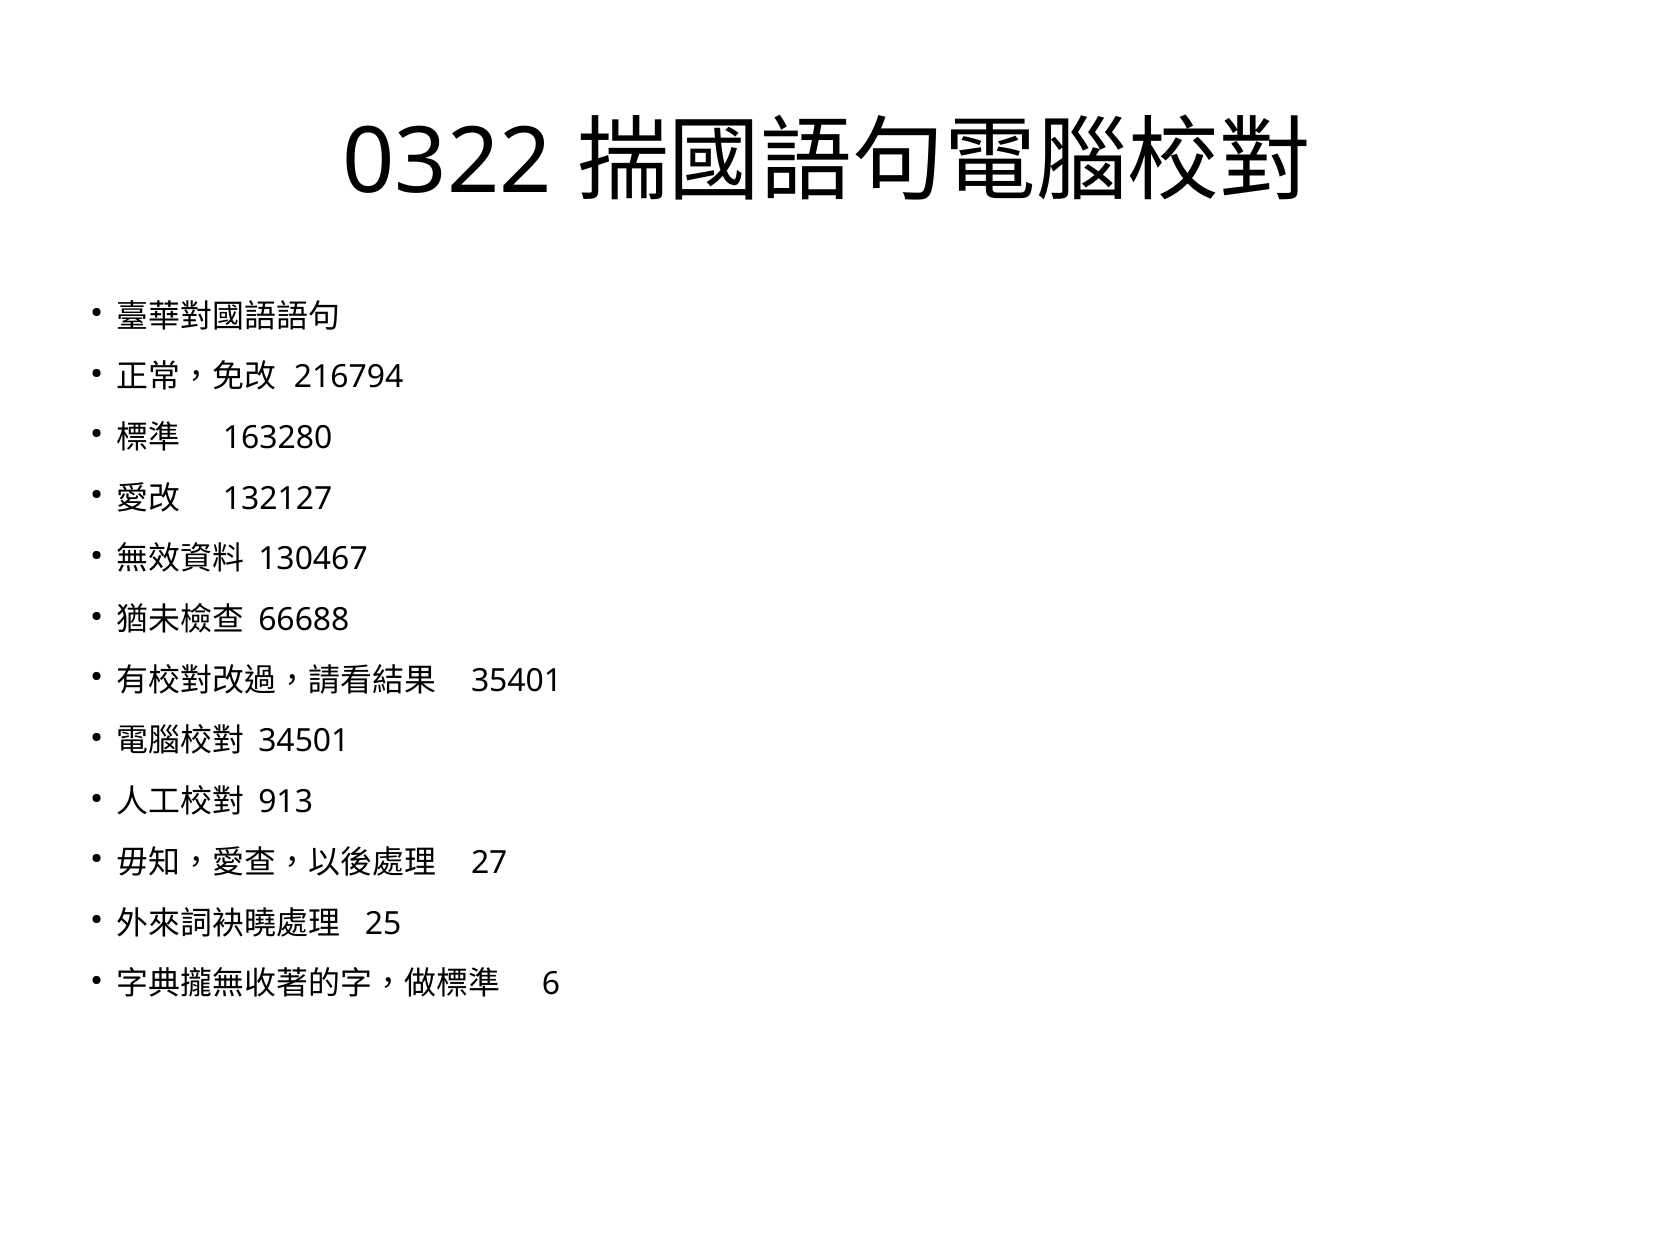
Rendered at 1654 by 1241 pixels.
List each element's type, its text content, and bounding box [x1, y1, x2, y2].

title 0322揣國語句電腦校對 [82, 49, 1571, 257]
list 臺華對國語語句 正常，免改 216794 標準 163280 愛改 132127 無效資料 130467 猶未檢查 66688 有校對改過，請看結果 35401 電腦校對 34501 人工校對 913 毋知，愛查，以後處理 27 外來詞袂曉處理 25 字典攏無收著的字，做標準 6 [82, 290, 1538, 1010]
